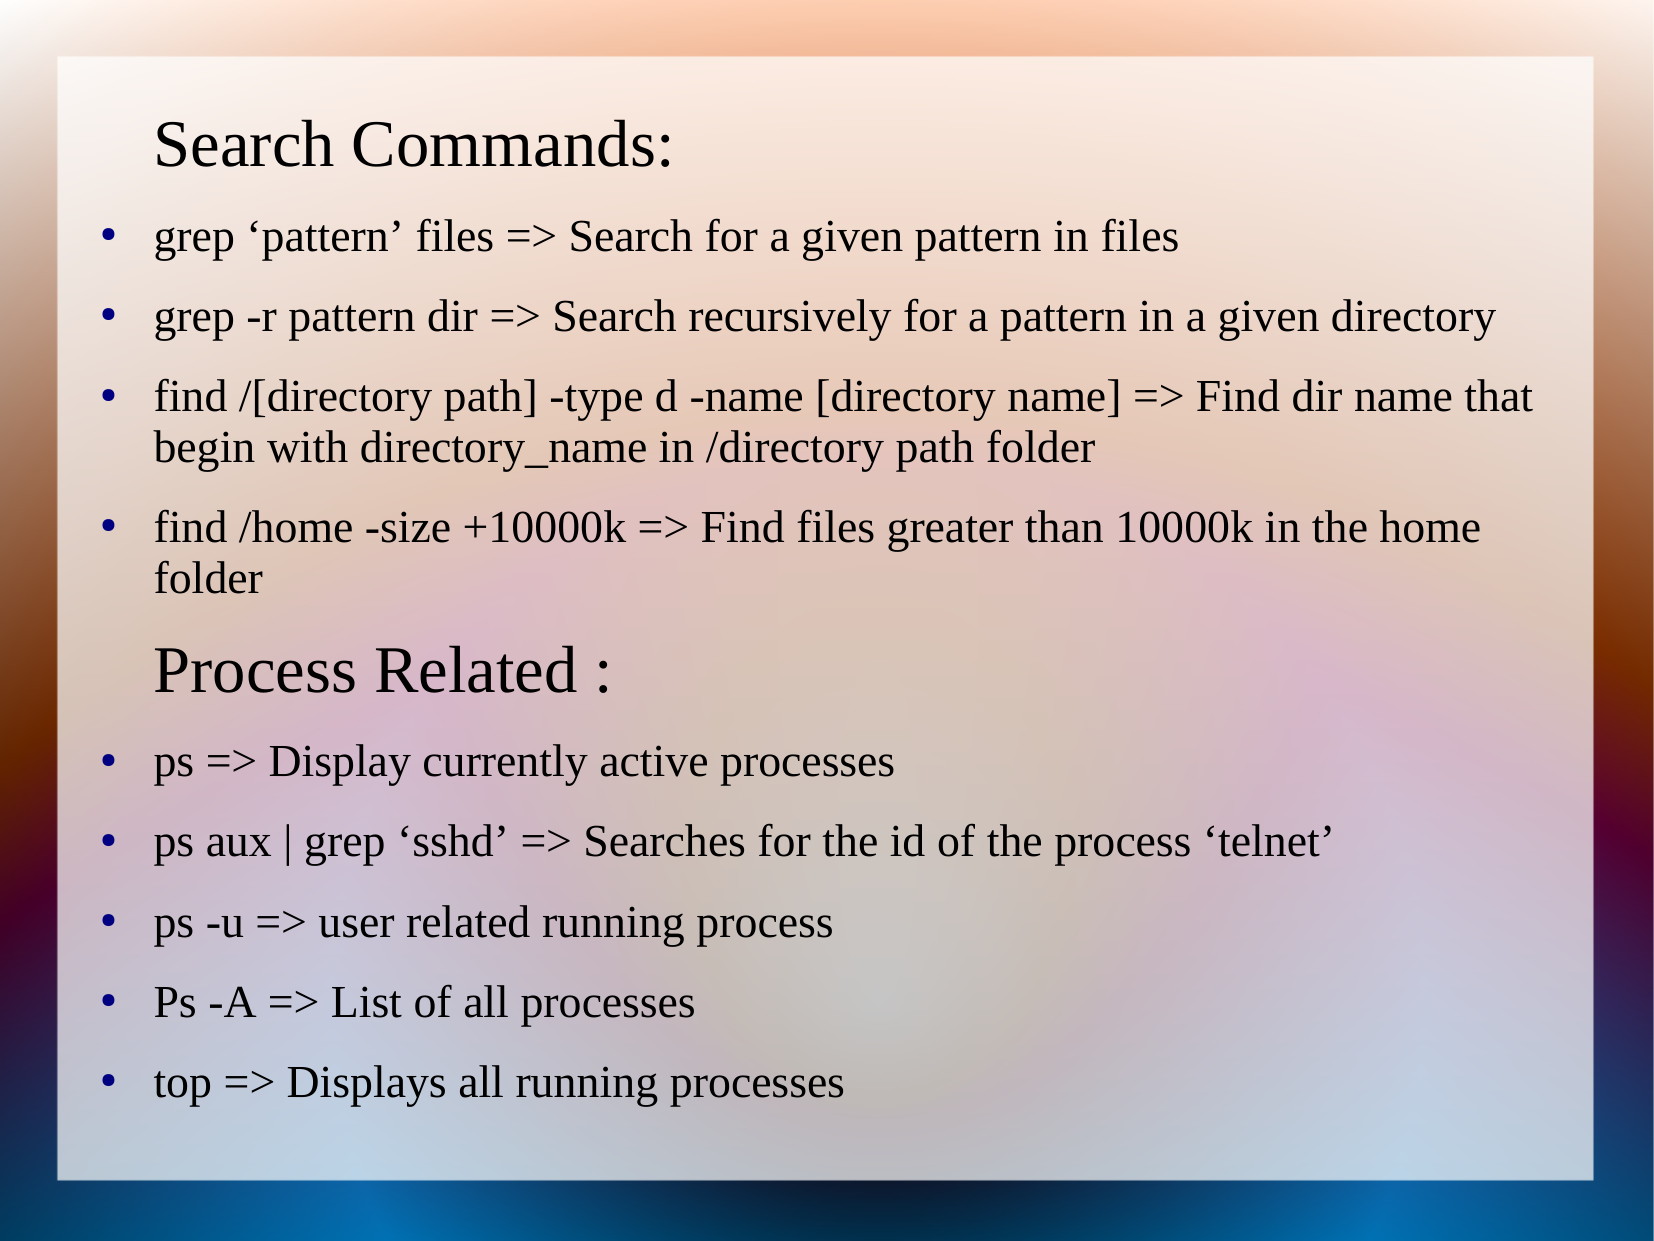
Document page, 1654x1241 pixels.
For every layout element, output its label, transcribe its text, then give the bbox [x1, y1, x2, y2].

list Search Commands: grep ‘pattern’ files => Search for a given pattern in files grep -r pattern dir => Search recursively for a pattern in a given directory find /[directory path] -type d -name [directory name] => Find dir name that begin with directory_name in /directory path folder find /home -size +10000k => Find files greater than 10000k in the home folder Process Related : ps => Display currently active processes ps aux | grep ‘sshd’ => Searches for the id of the process ‘telnet’ ps -u => user related running process Ps -A => List of all processes top => Displays all running processes [82, 107, 1571, 1146]
picture [0, 0, 1654, 1241]
